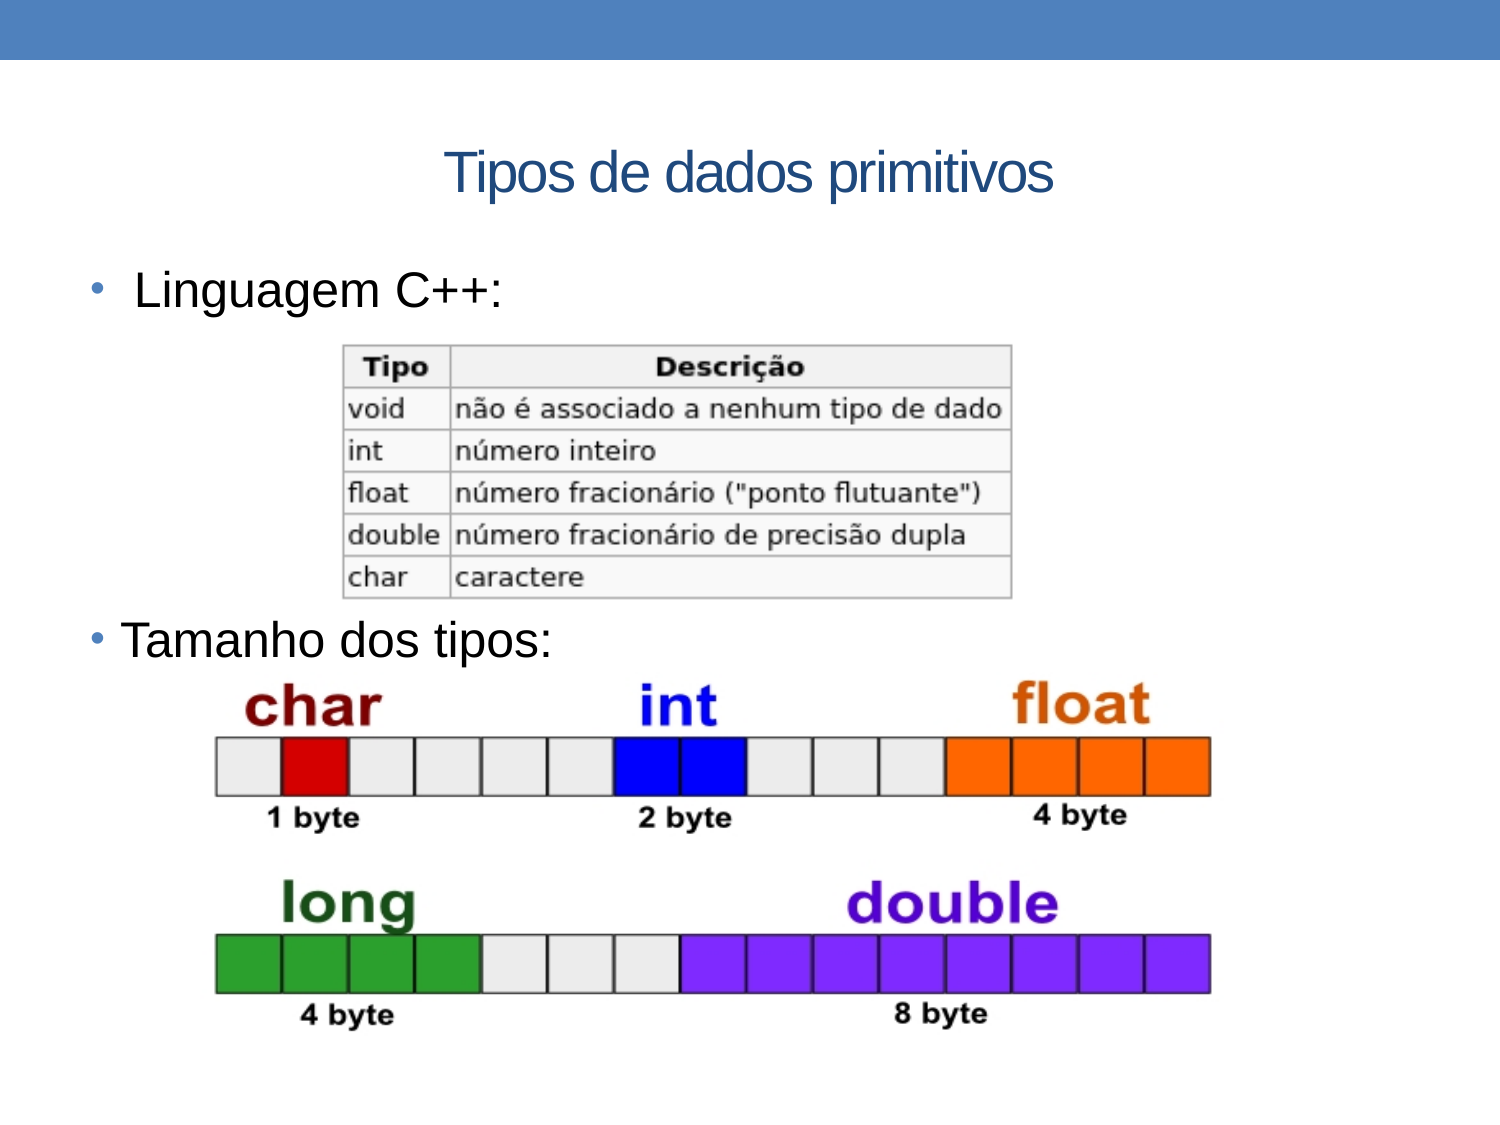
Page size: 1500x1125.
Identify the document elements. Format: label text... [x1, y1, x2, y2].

title Tipos de dados primitivos [75, 87, 1425, 249]
list Linguagem C++: Tamanho dos tipos: [75, 249, 1445, 1060]
picture [200, 672, 1233, 1040]
picture [324, 324, 1034, 608]
